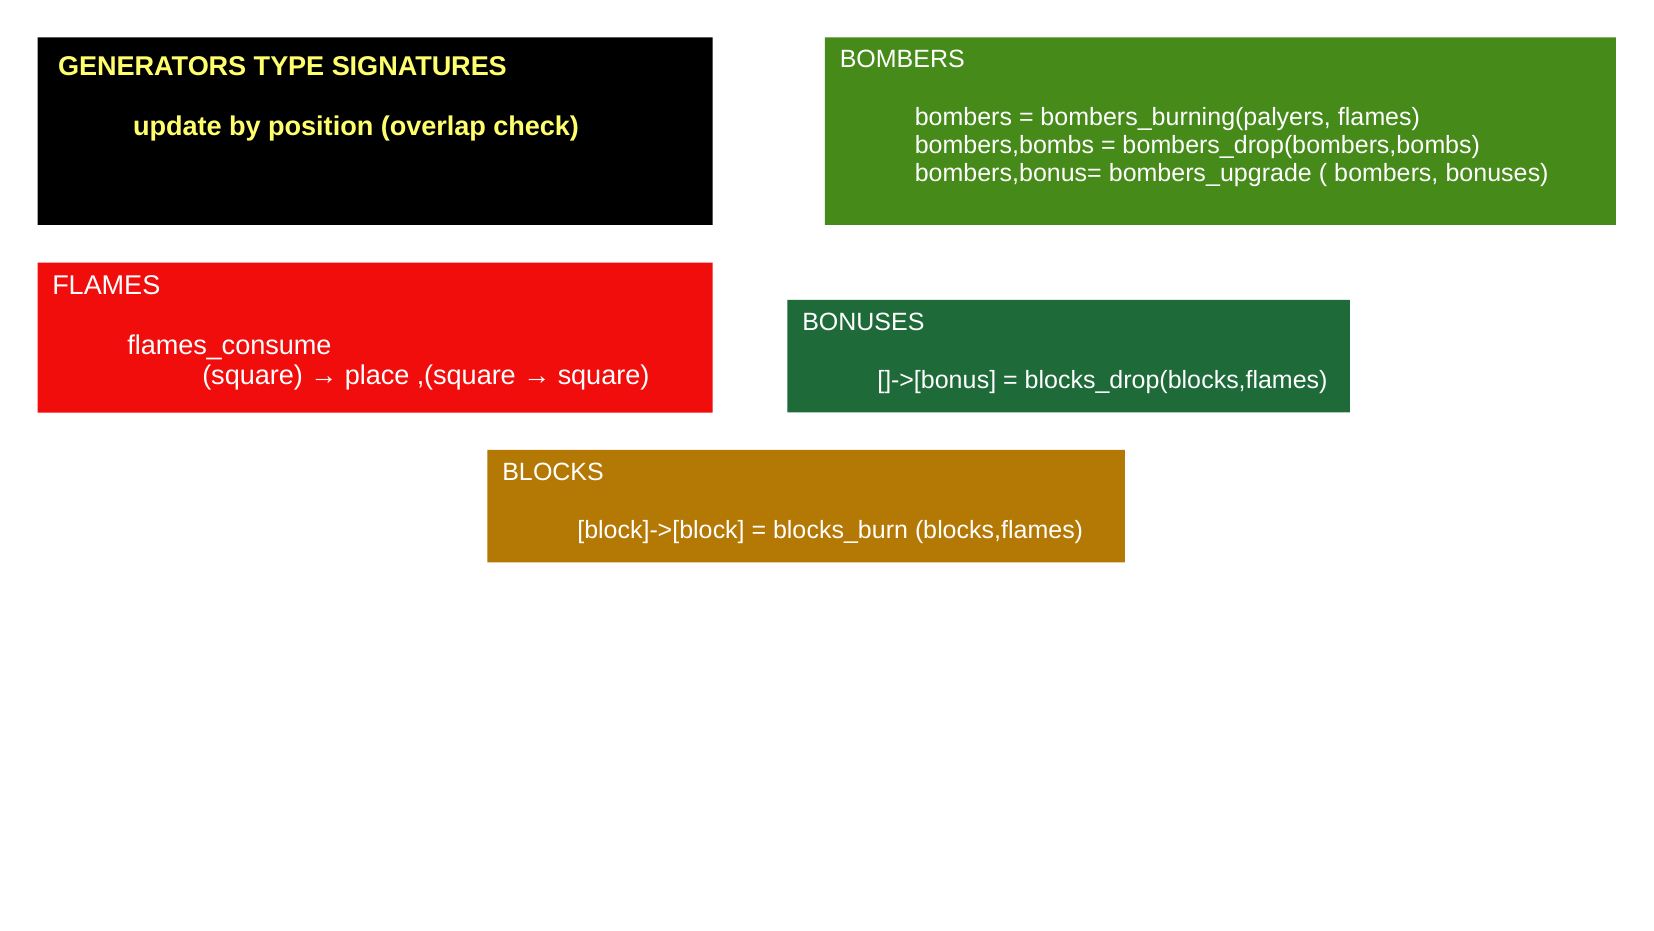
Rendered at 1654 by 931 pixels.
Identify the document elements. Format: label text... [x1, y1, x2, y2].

text_box BONUSES []->[bonus] = blocks_drop(blocks,flames) [787, 299, 1350, 413]
text_box BLOCKS [block]->[block] = blocks_burn (blocks,flames) [487, 449, 1125, 563]
text_box GENERATORS TYPE SIGNATURES update by position (overlap check) [37, 37, 713, 225]
text_box BOMBERS bombers = bombers_burning(palyers, flames) bombers,bombs = bombers_drop(bombers,bombs) bombers,bonus= bombers_upgrade ( bombers, bonuses) [824, 37, 1616, 225]
text_box FLAMES flames_consume (square) → place ,(square → square) [37, 262, 713, 413]
